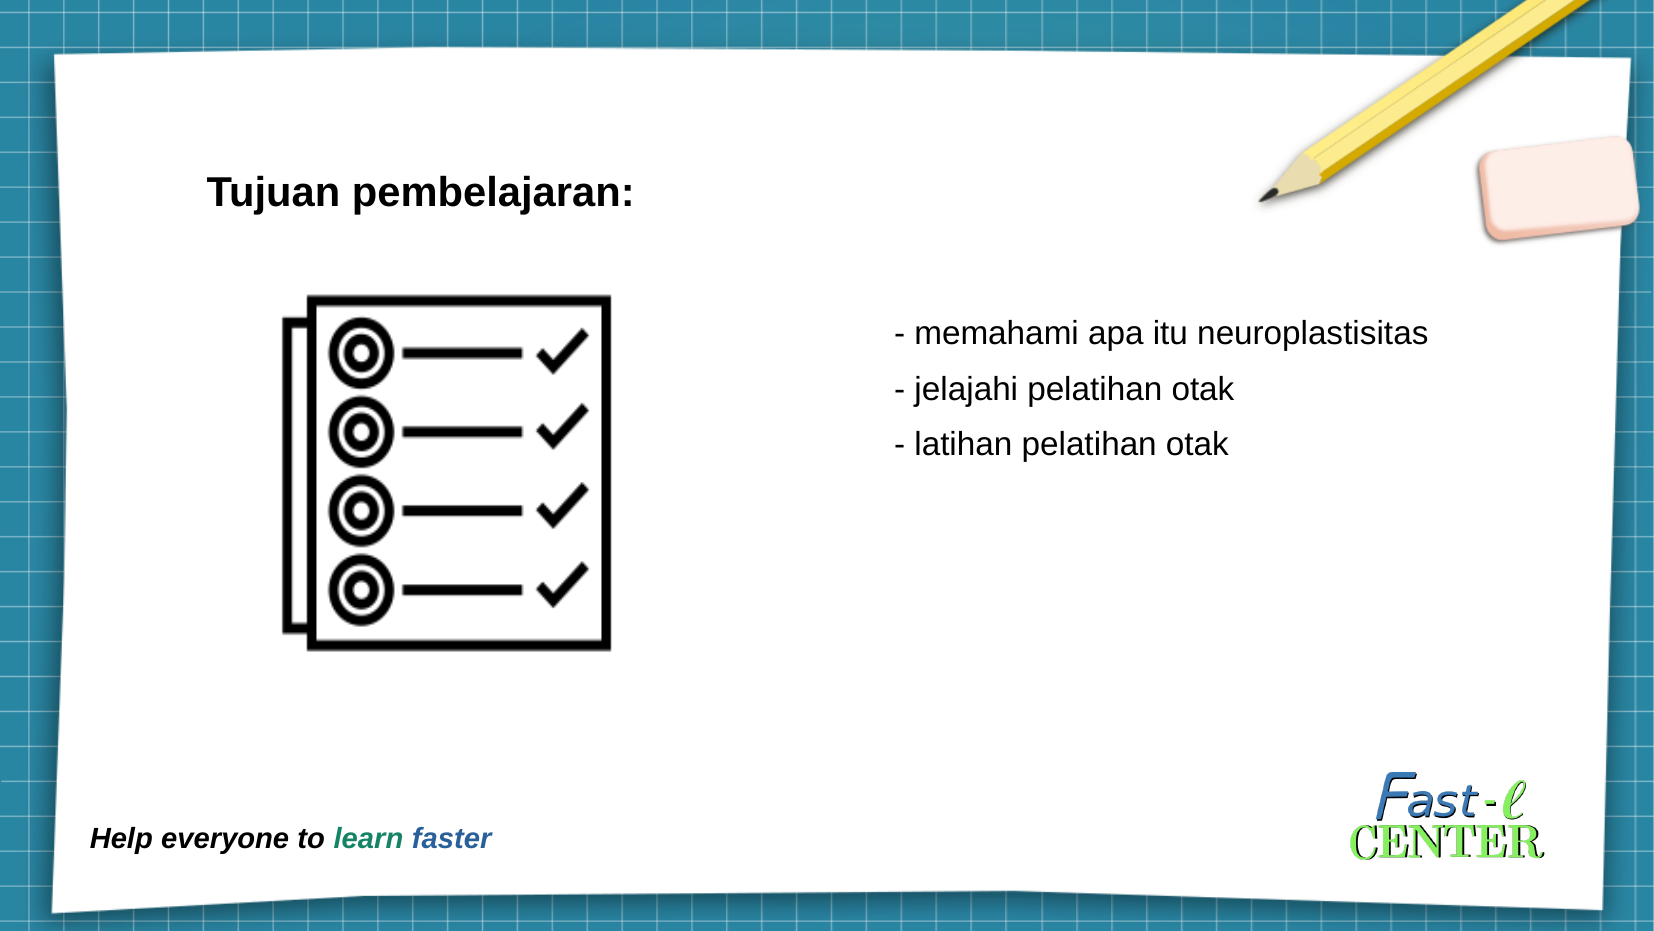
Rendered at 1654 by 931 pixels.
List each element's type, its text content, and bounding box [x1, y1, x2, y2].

picture [0, 0, 1654, 931]
text_box Help everyone to learn faster [75, 814, 507, 863]
text_box - memahami apa itu neuroplastisitas - jelajahi pelatihan otak - latihan pelatihan otak [879, 288, 1445, 601]
text_box Tujuan pembelajaran: [191, 160, 676, 226]
